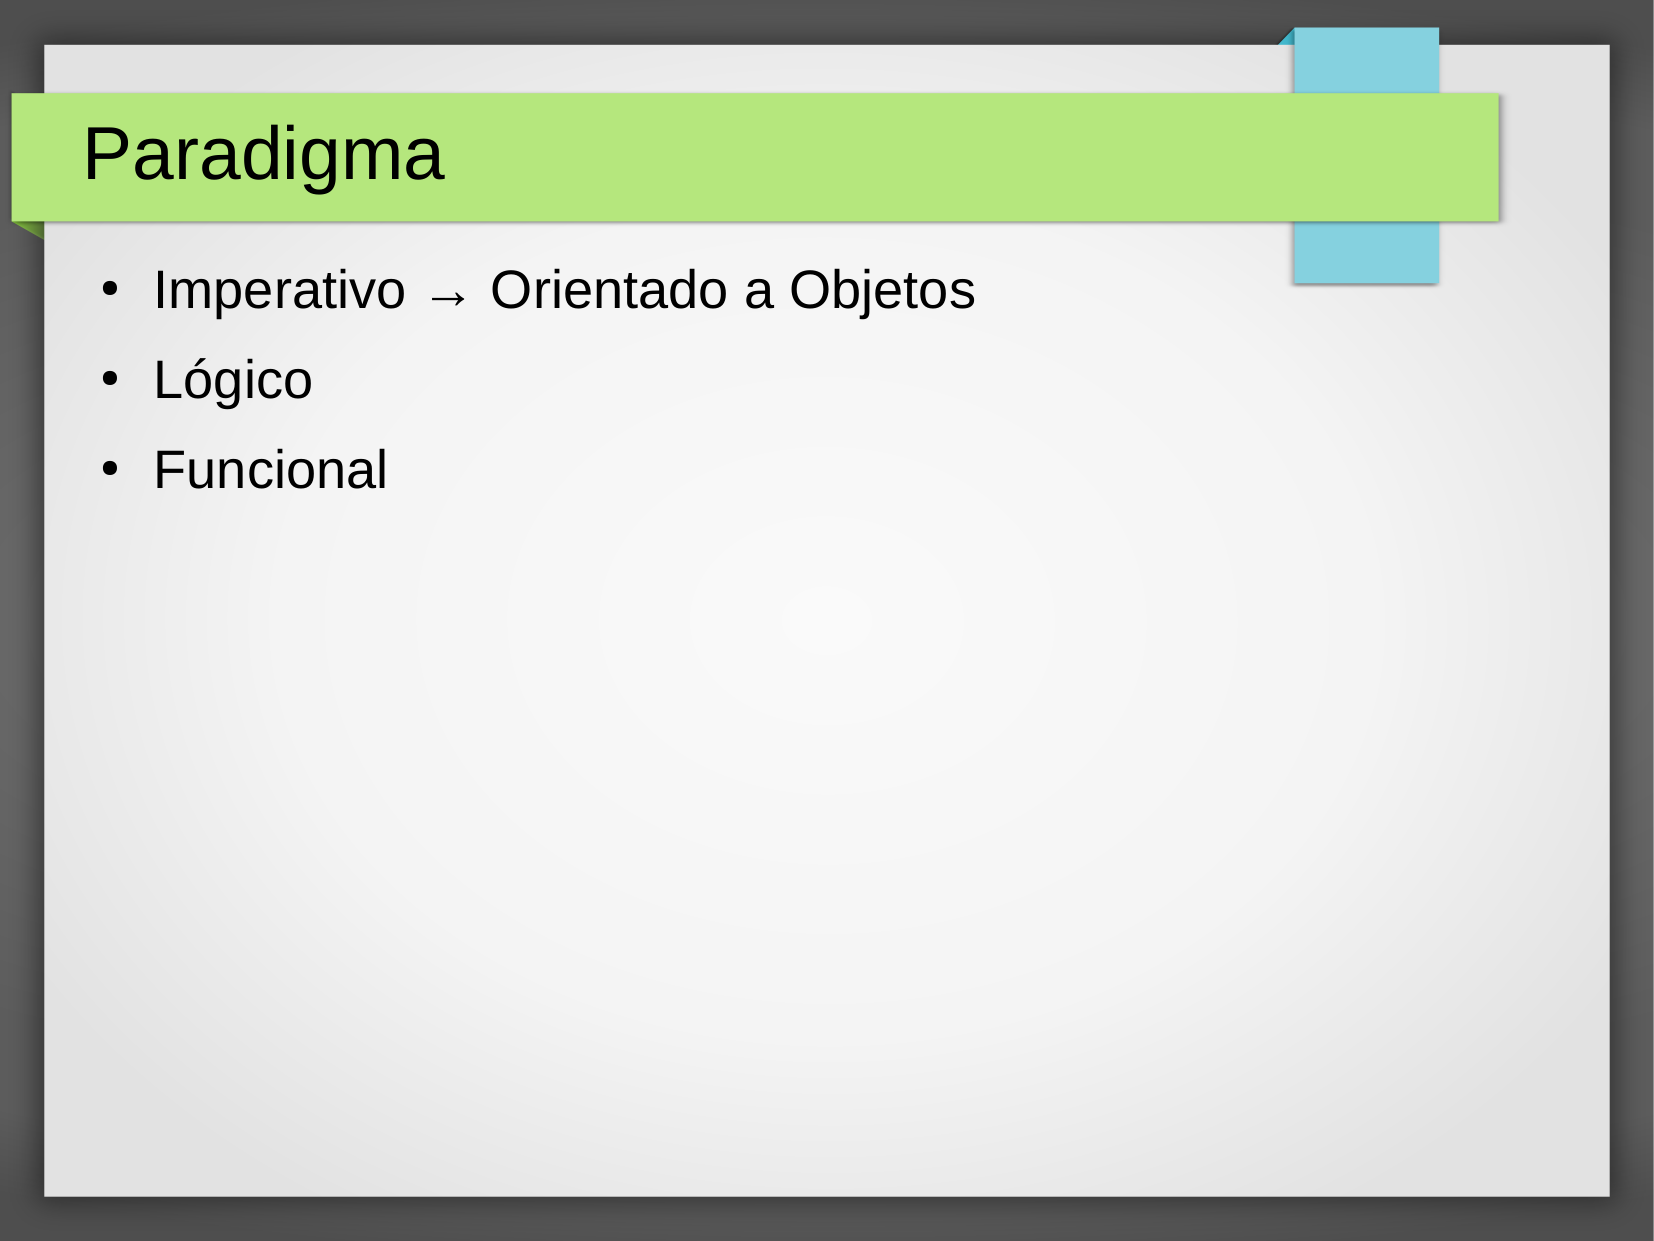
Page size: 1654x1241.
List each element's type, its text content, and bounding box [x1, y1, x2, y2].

title Paradigma [82, 94, 1264, 213]
list Imperativo → Orientado a Objetos Lógico Funcional [82, 259, 1501, 544]
picture [0, 0, 1654, 1241]
